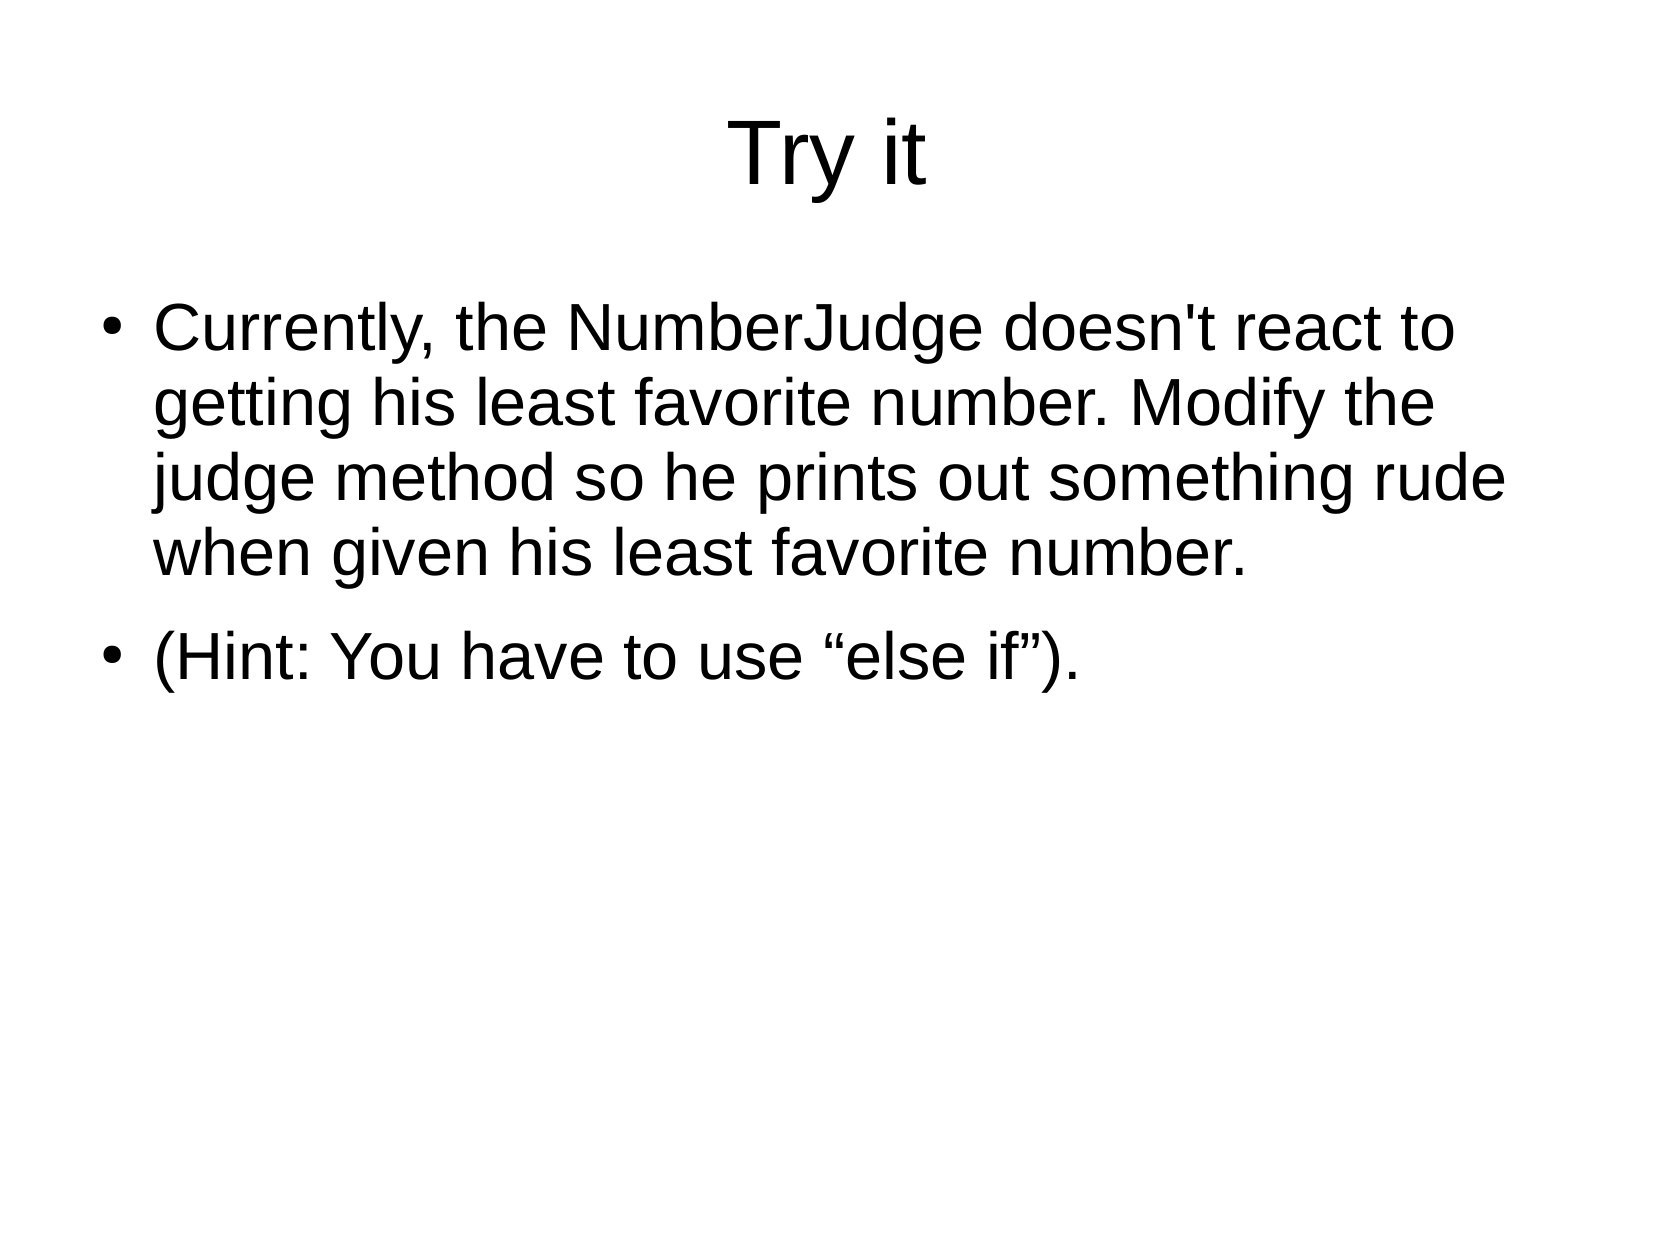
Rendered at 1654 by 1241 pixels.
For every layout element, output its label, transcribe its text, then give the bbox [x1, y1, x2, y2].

title Try it [82, 49, 1571, 257]
list Currently, the NumberJudge doesn't react to getting his least favorite number. Modify the judge method so he prints out something rude when given his least favorite number. (Hint: You have to use “else if”). [82, 290, 1571, 1010]
